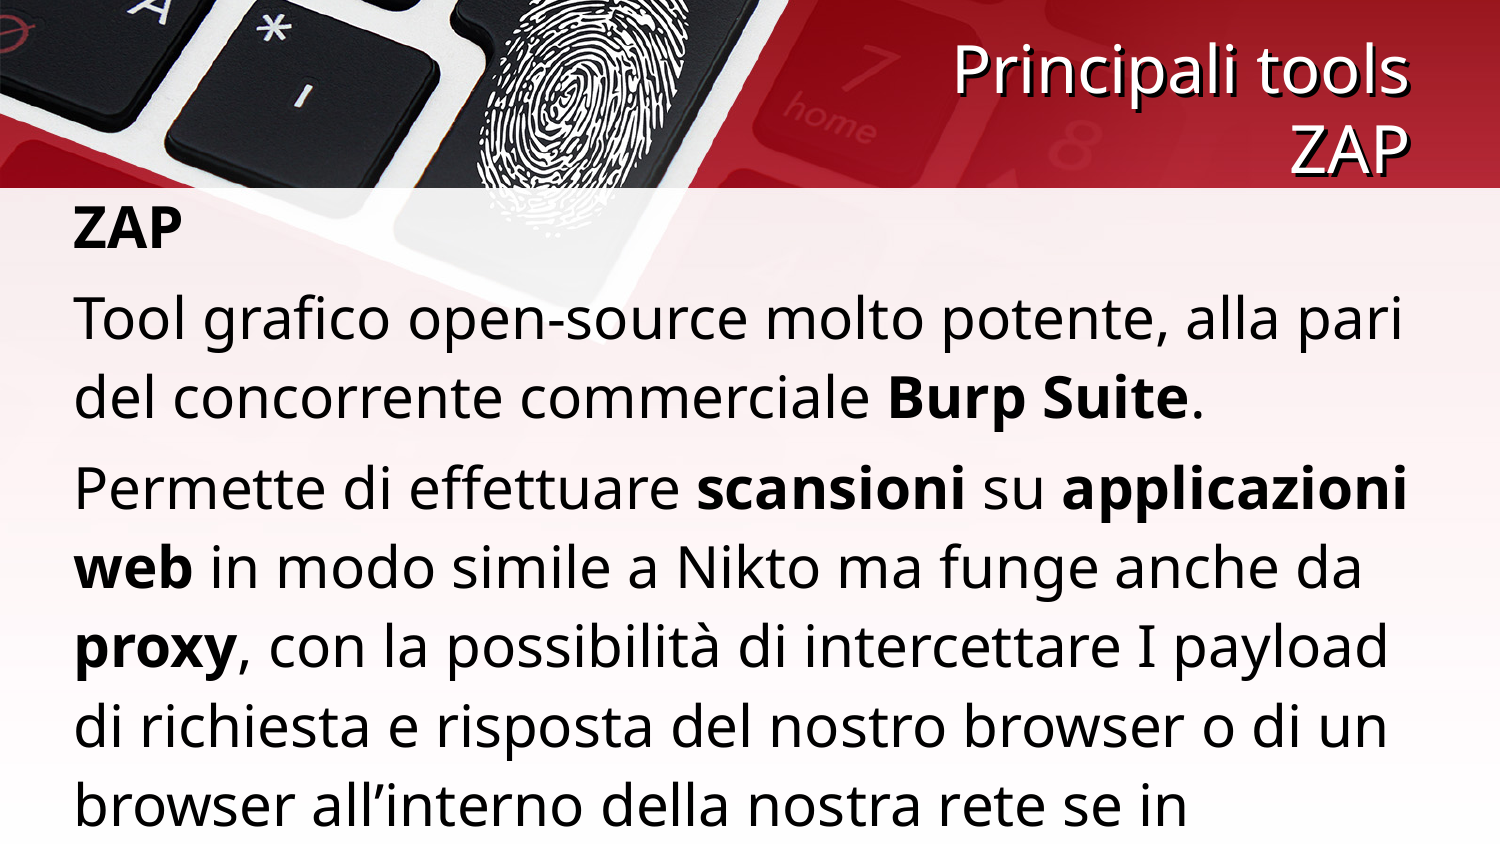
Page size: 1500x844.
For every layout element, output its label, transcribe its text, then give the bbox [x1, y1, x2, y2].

title Principali tools ZAP [73, 46, 1427, 168]
list ZAP Tool grafico open-source molto potente, alla pari del concorrente commerciale Burp Suite. Permette di effettuare scansioni su applicazioni web in modo simile a Nikto ma funge anche da proxy, con la possibilità di intercettare I payload di richiesta e risposta del nostro browser o di un browser all’interno della nostra rete se in modalità transparent. https://www.zaproxy.org/ [73, 186, 1418, 824]
picture [0, 0, 1500, 844]
